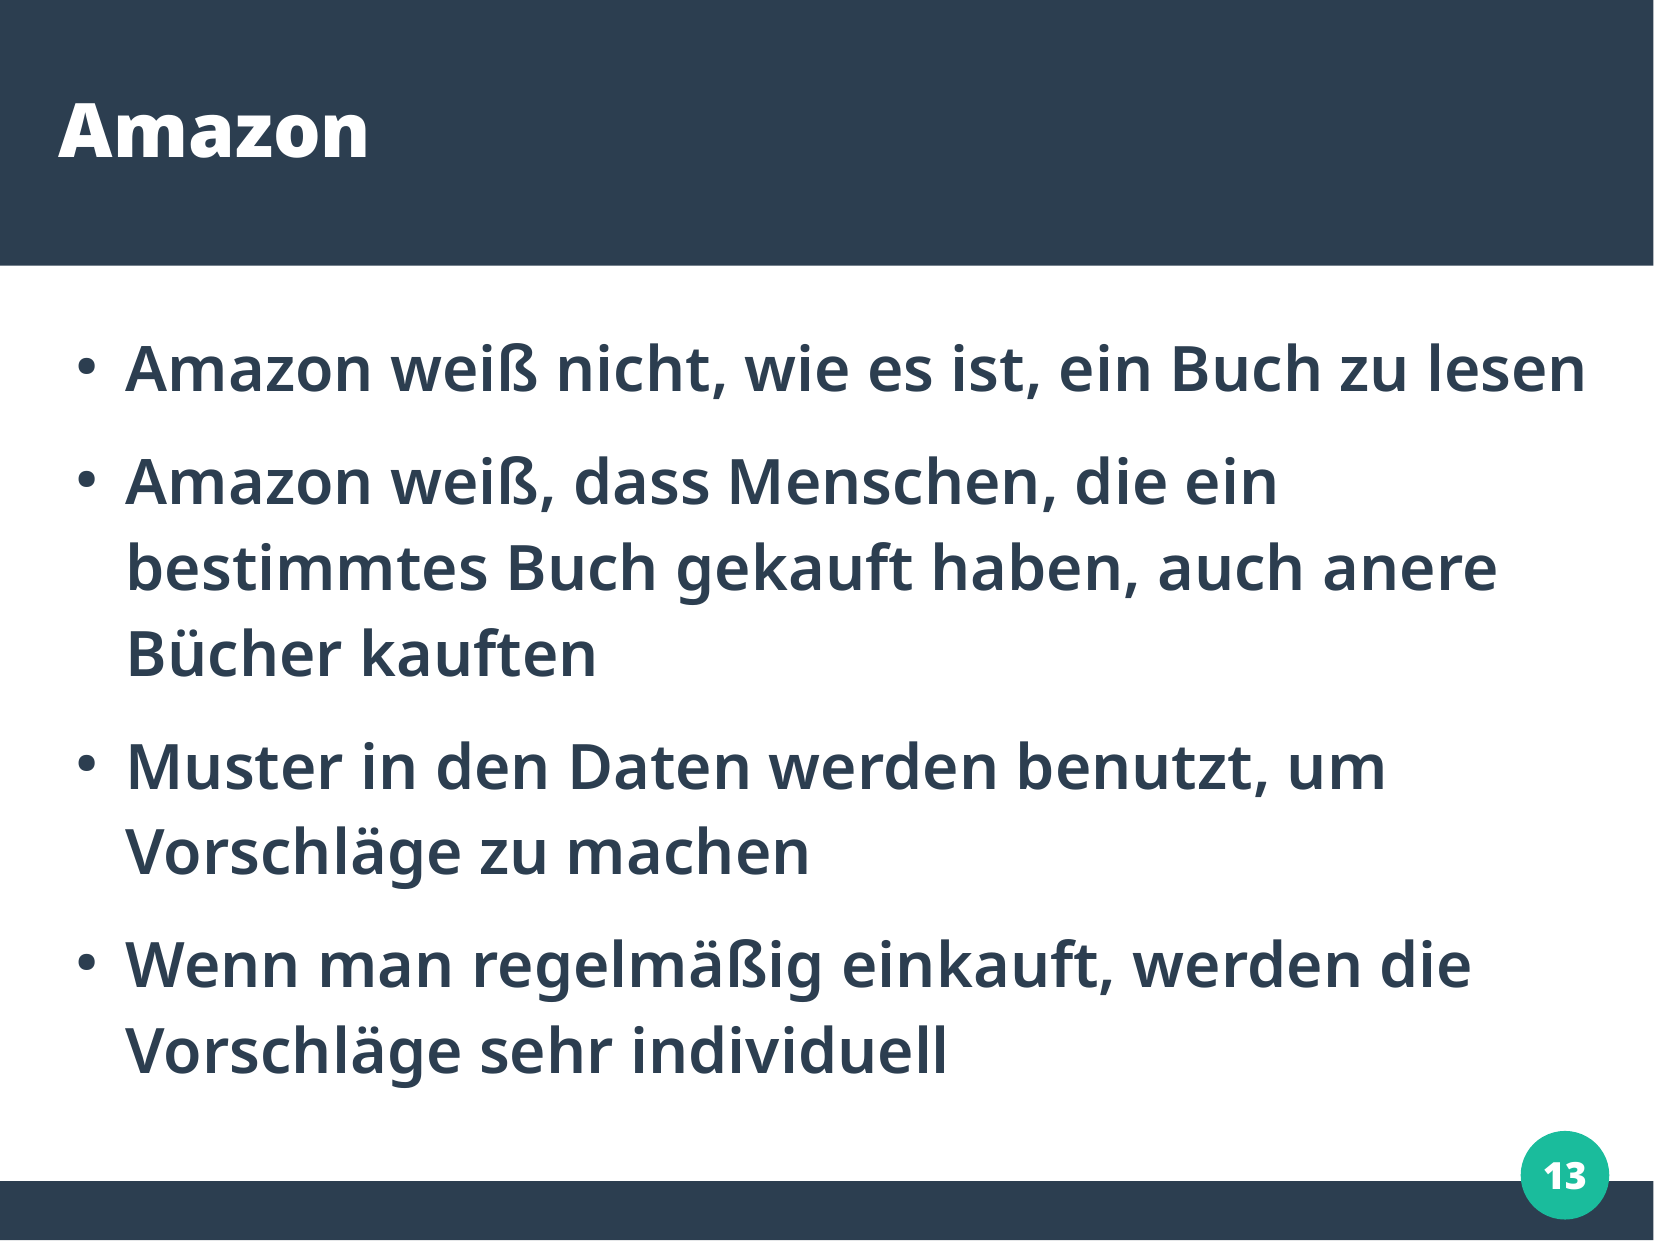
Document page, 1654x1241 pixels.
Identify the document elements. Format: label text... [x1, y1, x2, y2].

title Amazon [59, 49, 1595, 207]
list Amazon weiß nicht, wie es ist, ein Buch zu lesen Amazon weiß, dass Menschen, die ein bestimmtes Buch gekauft haben, auch anere Bücher kauften Muster in den Daten werden benutzt, um Vorschläge zu machen Wenn man regelmäßig einkauft, werden die Vorschläge sehr individuell [59, 324, 1595, 1152]
